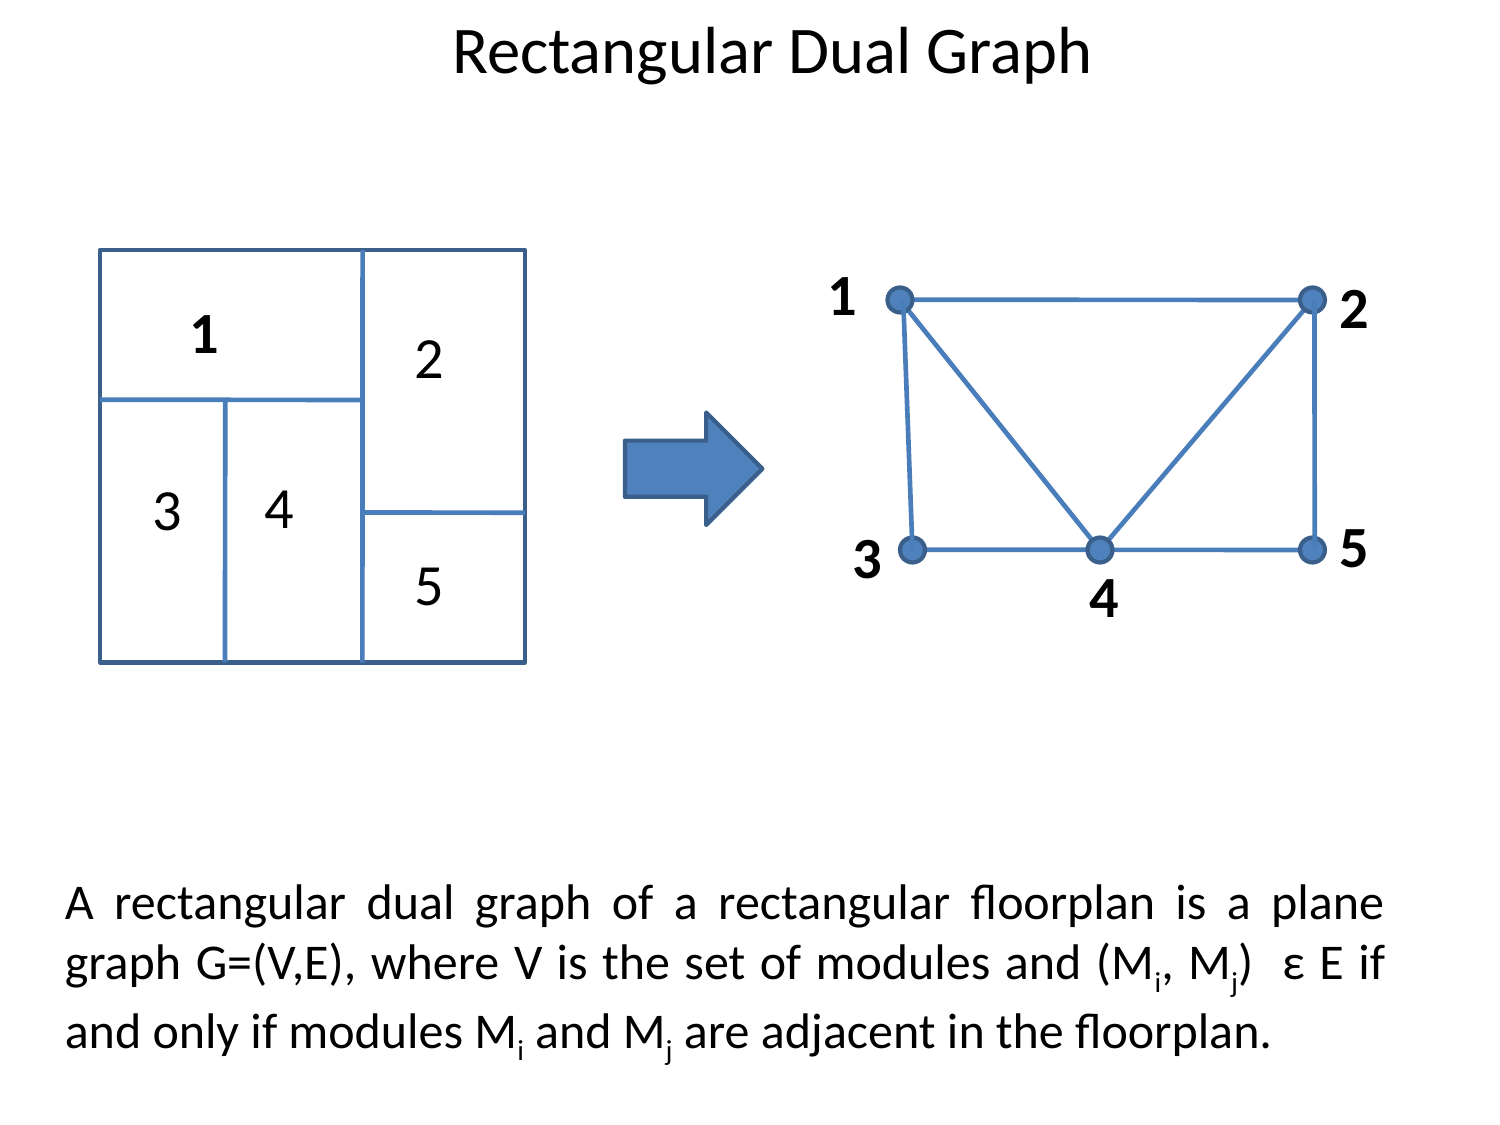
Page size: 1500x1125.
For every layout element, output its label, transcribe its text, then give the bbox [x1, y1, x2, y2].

text_box 1 [174, 287, 275, 373]
text_box 2 [399, 312, 500, 398]
text_box 4 [1074, 551, 1175, 637]
text_box 3 [837, 512, 938, 598]
text_box 3 [137, 464, 238, 549]
text_box Rectangular Dual Graph [437, 0, 1125, 140]
text_box [1299, 537, 1325, 563]
text_box 2 [1325, 262, 1425, 348]
text_box A rectangular dual graph of a rectangular floorplan is a plane graph G=(V,E), where V is the set of modules and (Mi, Mj) ε E if and only if modules Mi and Mj are adjacent in the floorplan. [49, 862, 1400, 1125]
text_box [624, 412, 763, 526]
text_box 1 [812, 249, 913, 335]
text_box [1087, 537, 1113, 551]
text_box 4 [249, 462, 350, 548]
text_box [1299, 287, 1325, 313]
text_box 5 [399, 539, 500, 624]
text_box 5 [1325, 501, 1425, 587]
